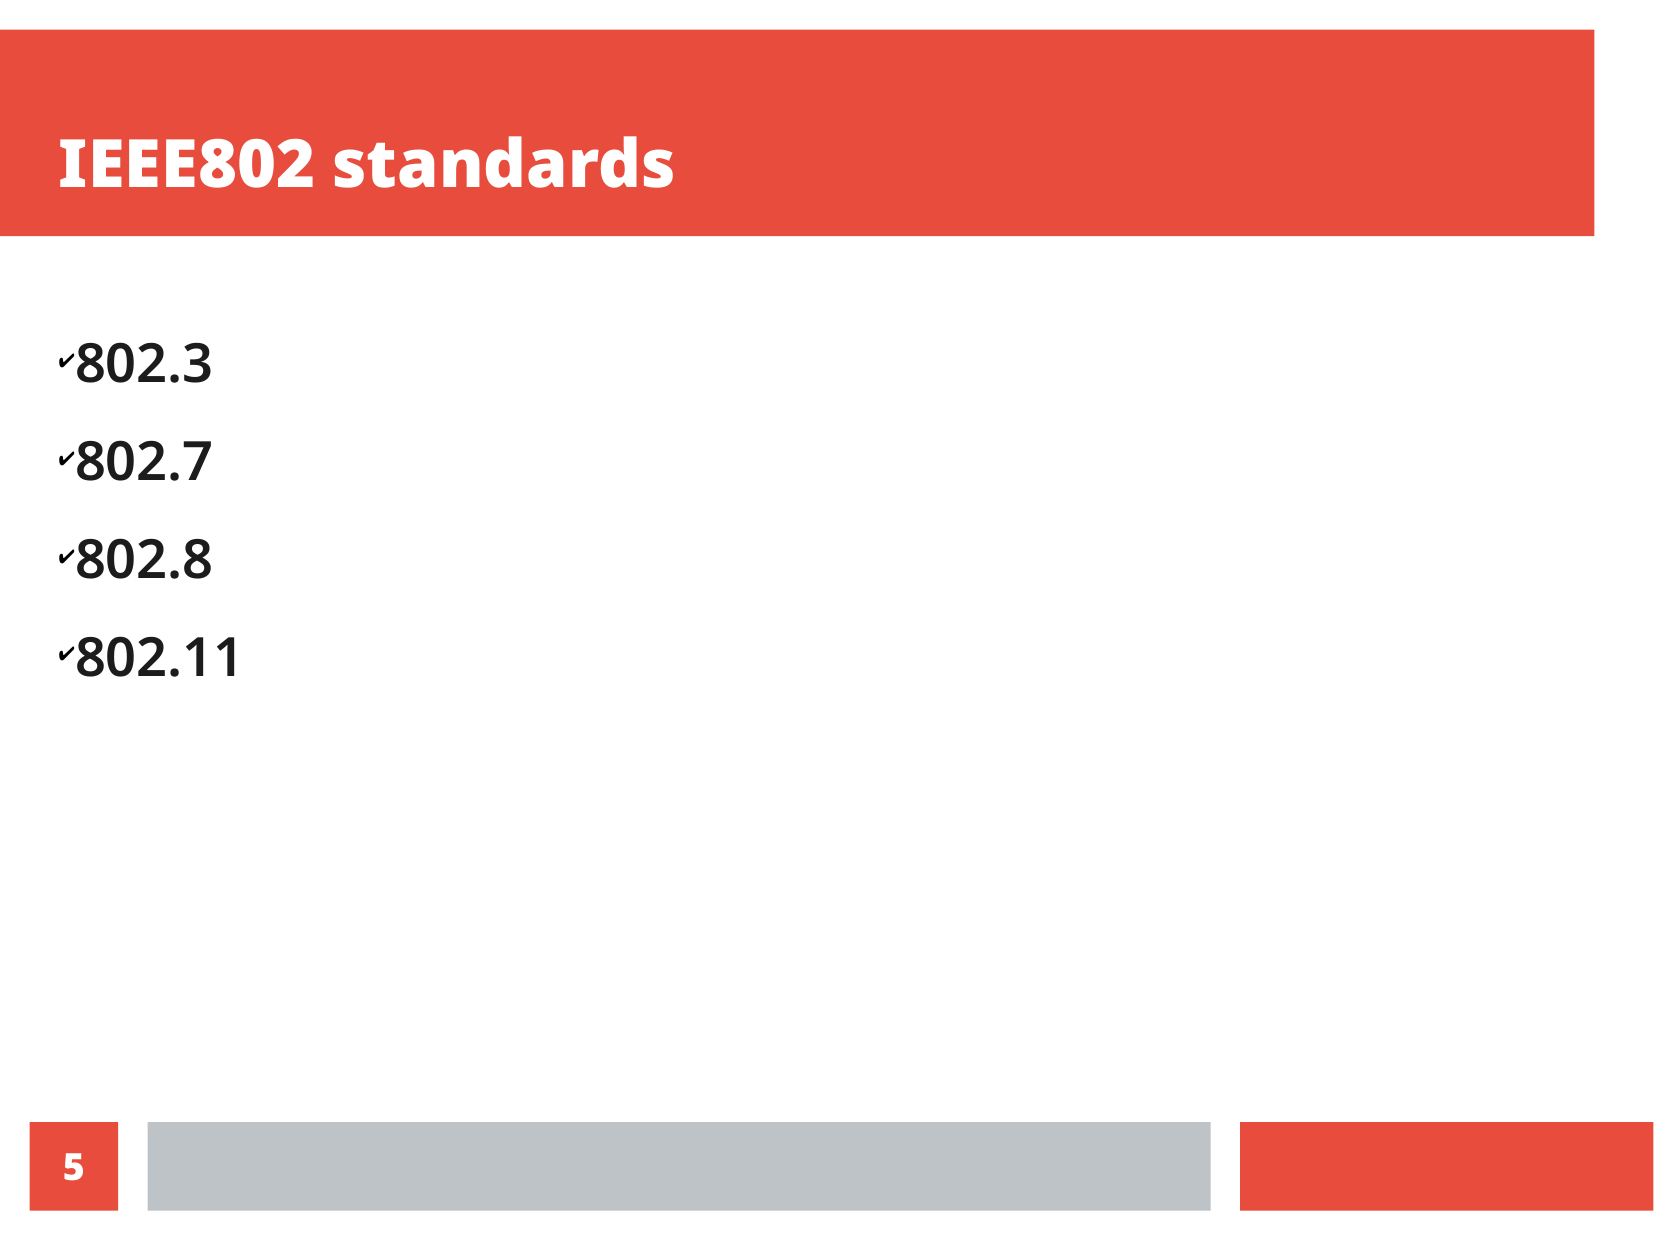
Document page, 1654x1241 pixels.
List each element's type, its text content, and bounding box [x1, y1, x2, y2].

list 802.3 802.7 802.8 802.11 [59, 324, 1565, 1093]
title IEEE802 standards [59, 59, 1595, 207]
